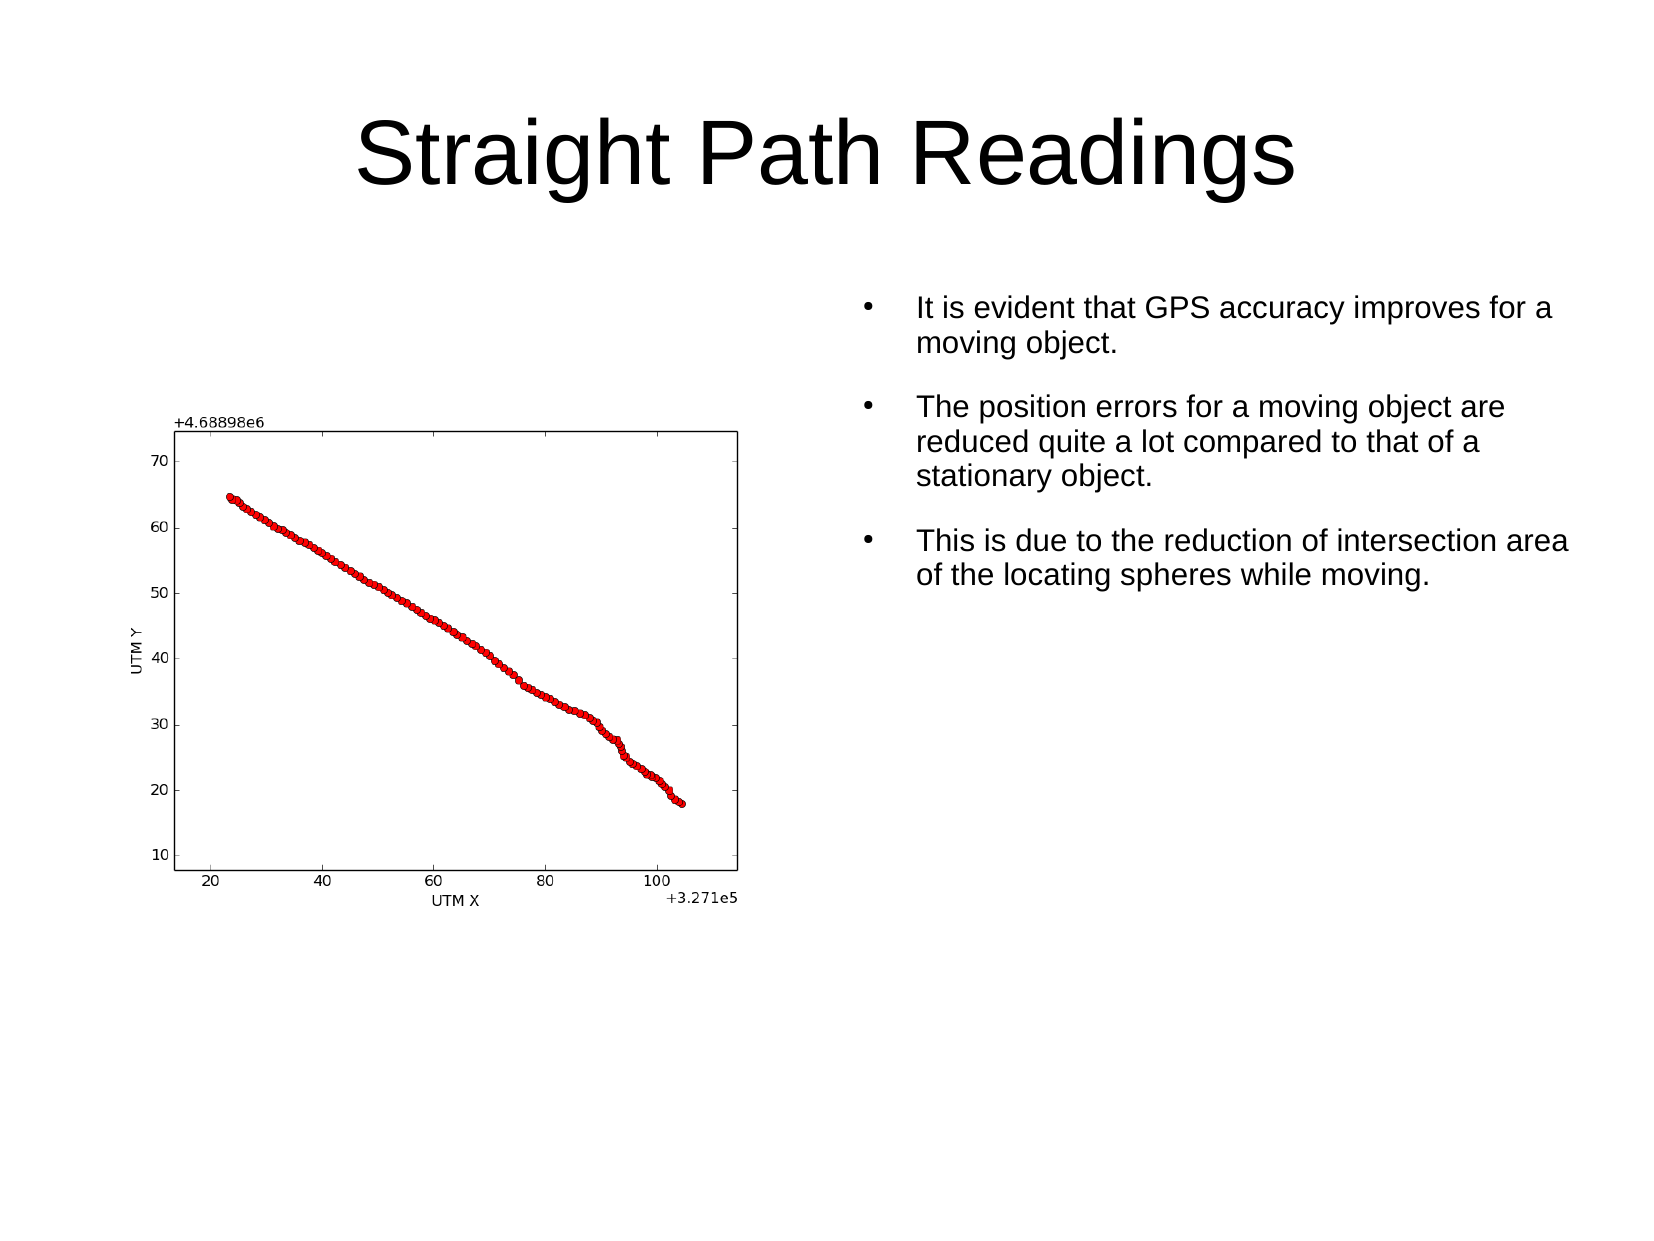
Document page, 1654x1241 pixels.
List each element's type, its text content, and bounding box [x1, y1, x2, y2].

list It is evident that GPS accuracy improves for a moving object. The position errors for a moving object are reduced quite a lot compared to that of a stationary object. This is due to the reduction of intersection area of the locating spheres while moving. [845, 290, 1572, 1010]
picture [82, 376, 809, 924]
title Straight Path Readings [82, 49, 1571, 257]
